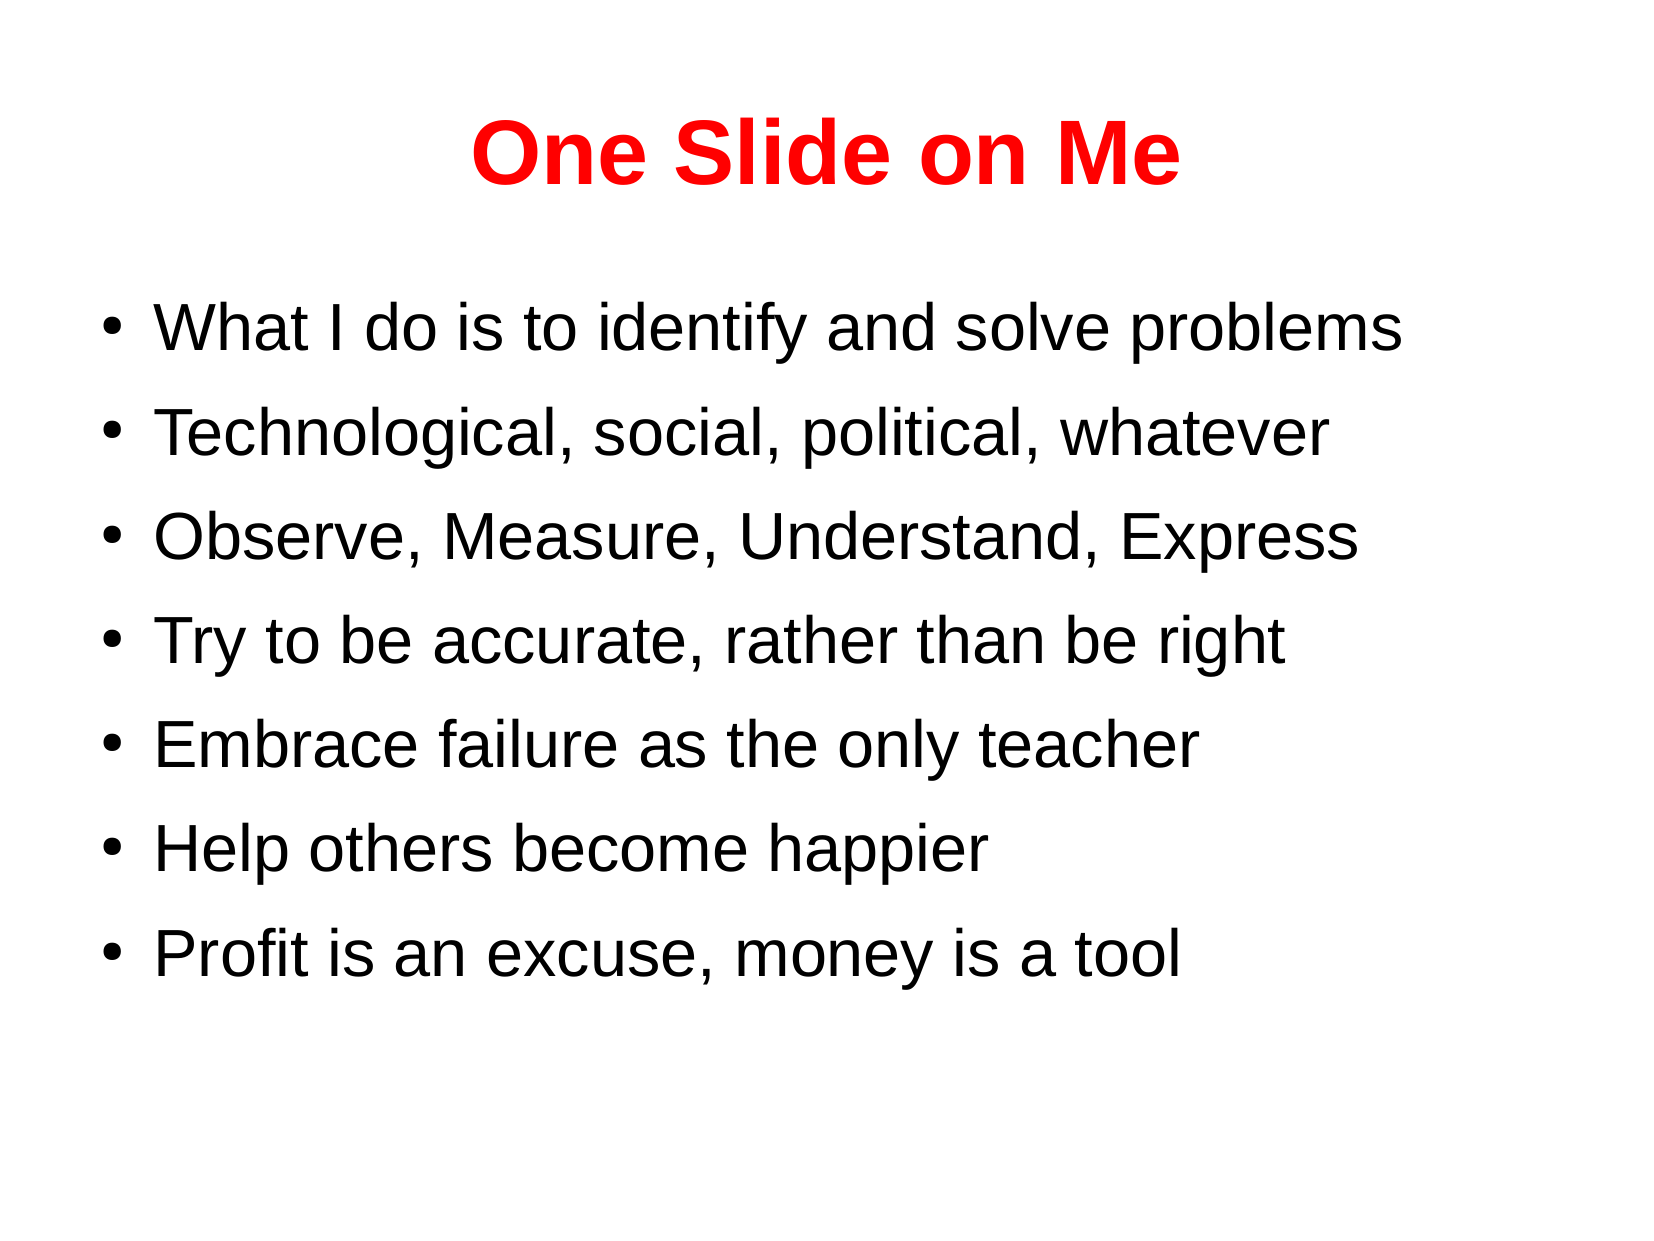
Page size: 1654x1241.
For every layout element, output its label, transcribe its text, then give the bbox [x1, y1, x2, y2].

title One Slide on Me [82, 49, 1571, 257]
list What I do is to identify and solve problems Technological, social, political, whatever Observe, Measure, Understand, Express Try to be accurate, rather than be right Embrace failure as the only teacher Help others become happier Profit is an excuse, money is a tool [82, 290, 1571, 1109]
